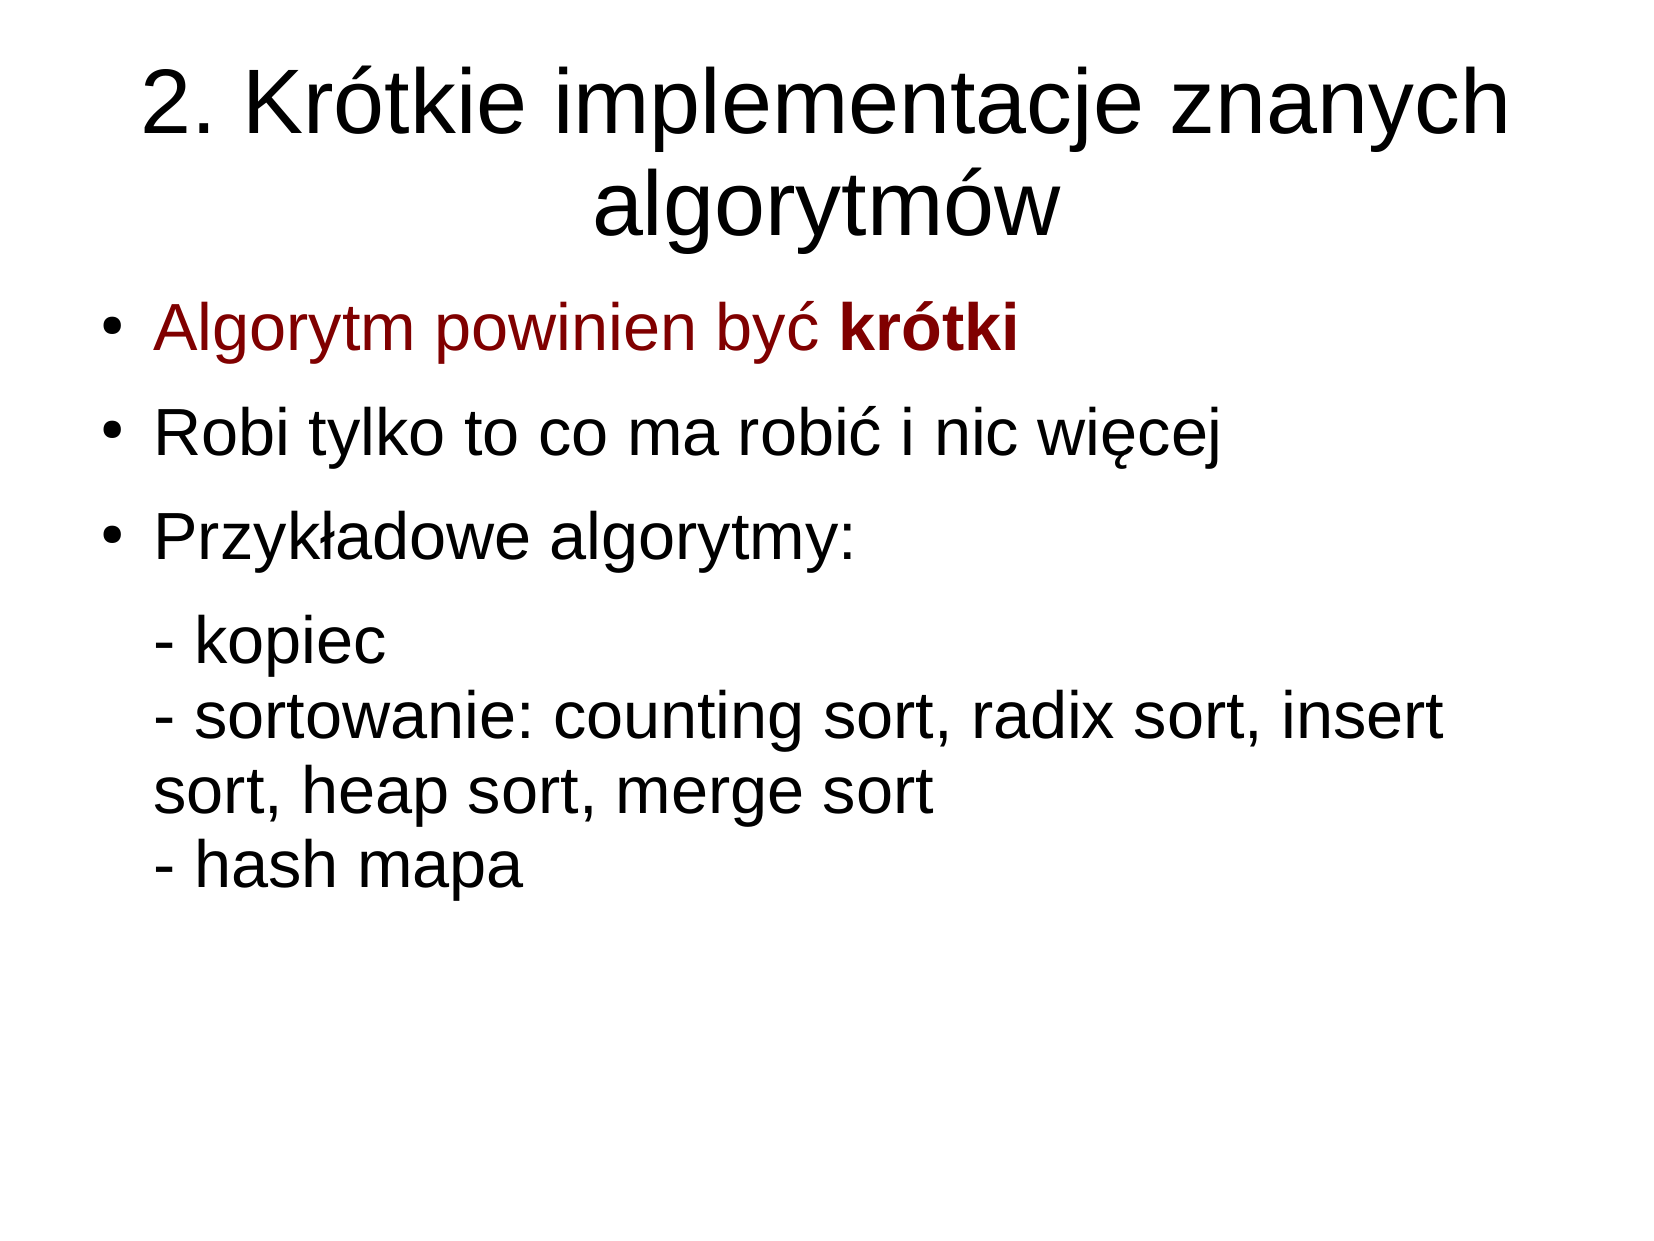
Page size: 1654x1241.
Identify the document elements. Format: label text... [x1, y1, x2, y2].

title 2. Krótkie implementacje znanych algorytmów [82, 49, 1571, 257]
list Algorytm powinien być krótki Robi tylko to co ma robić i nic więcej Przykładowe algorytmy: - kopiec - sortowanie: counting sort, radix sort, insert sort, heap sort, merge sort - hash mapa [82, 290, 1571, 1010]
